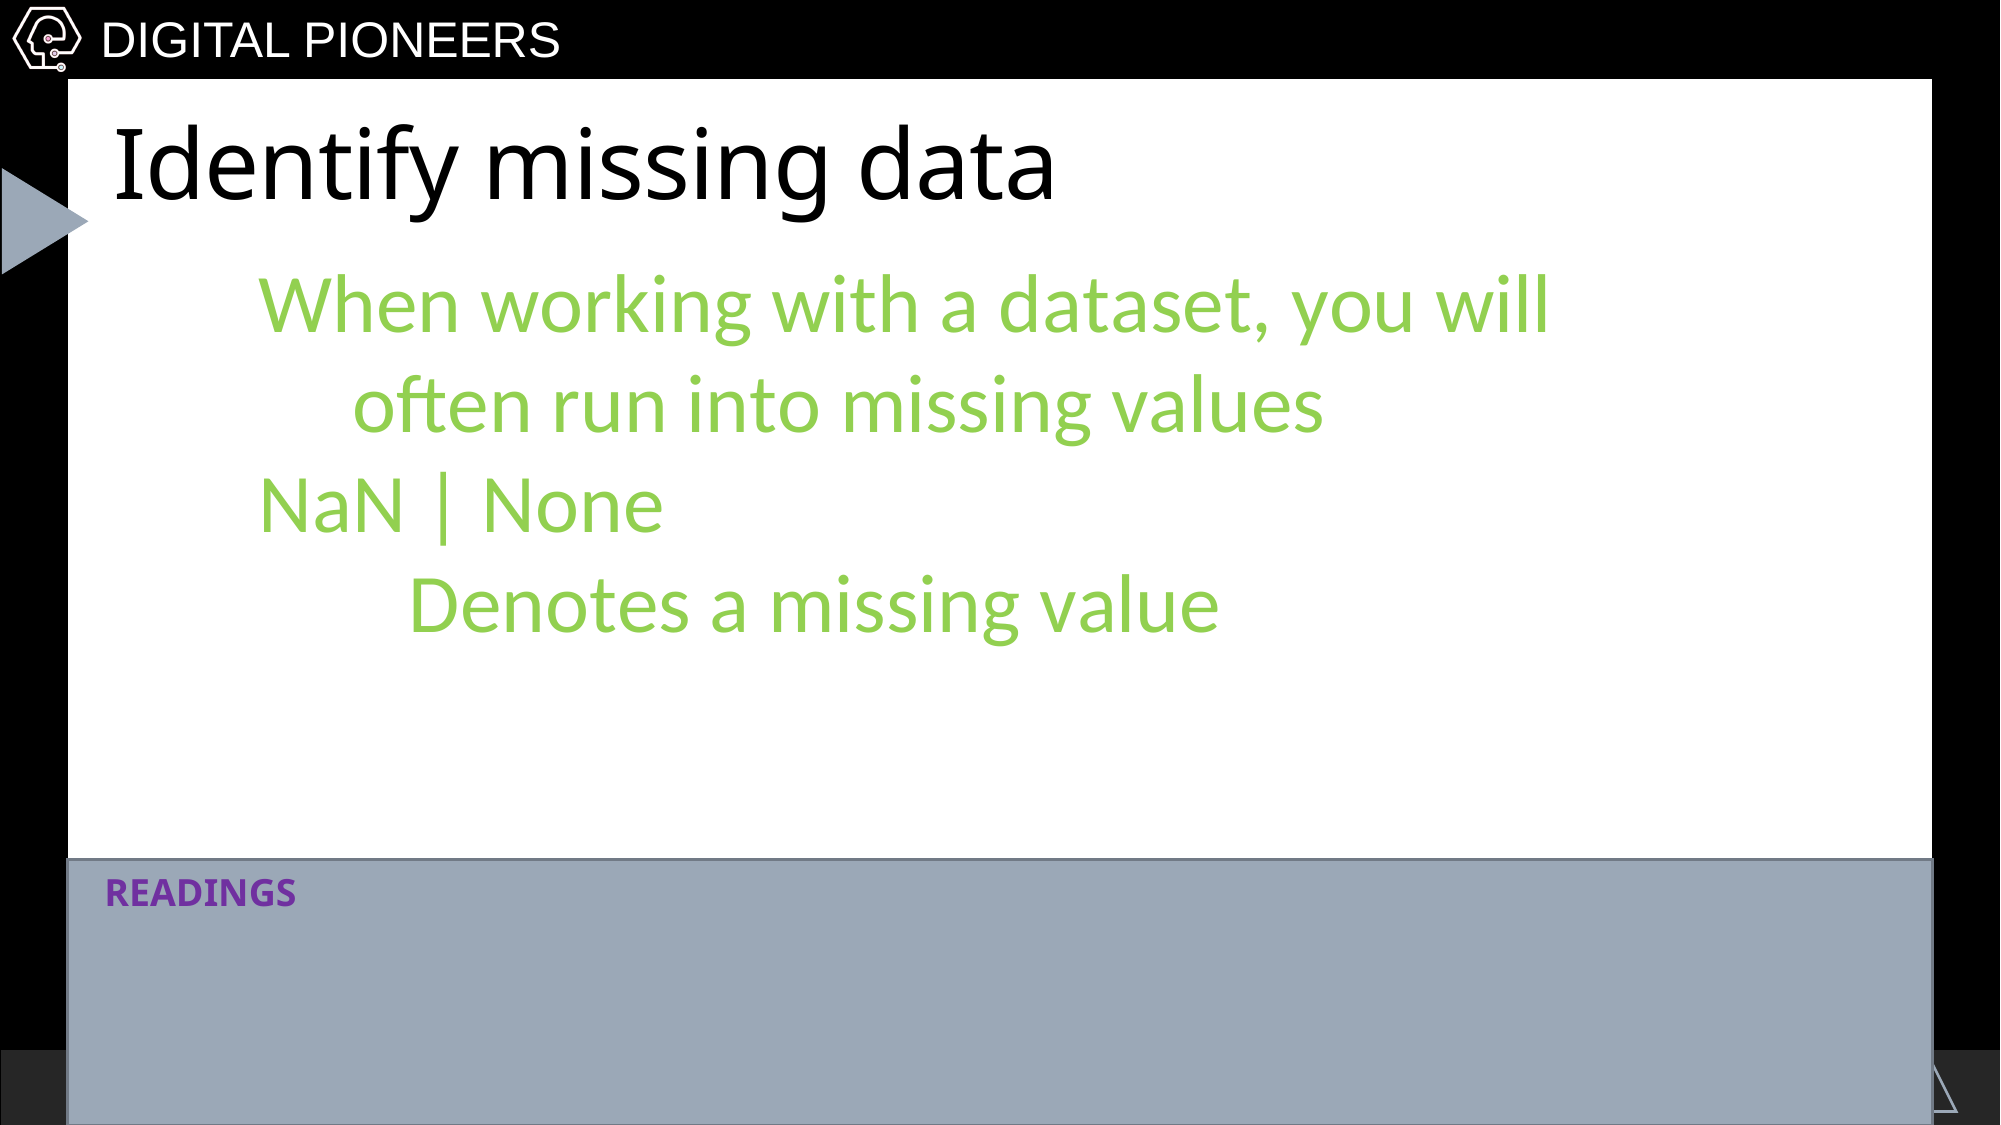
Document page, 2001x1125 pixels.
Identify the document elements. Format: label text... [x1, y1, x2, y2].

text_box READINGS [89, 861, 326, 922]
text_box [68, 860, 1933, 1125]
text_box When working with a dataset, you will often run into missing values NaN | None Denotes a missing value [150, 242, 1749, 864]
picture [7, 5, 85, 73]
text_box DIGITAL PIONEERS [85, 0, 596, 76]
title Identify missing data [98, 93, 1813, 243]
